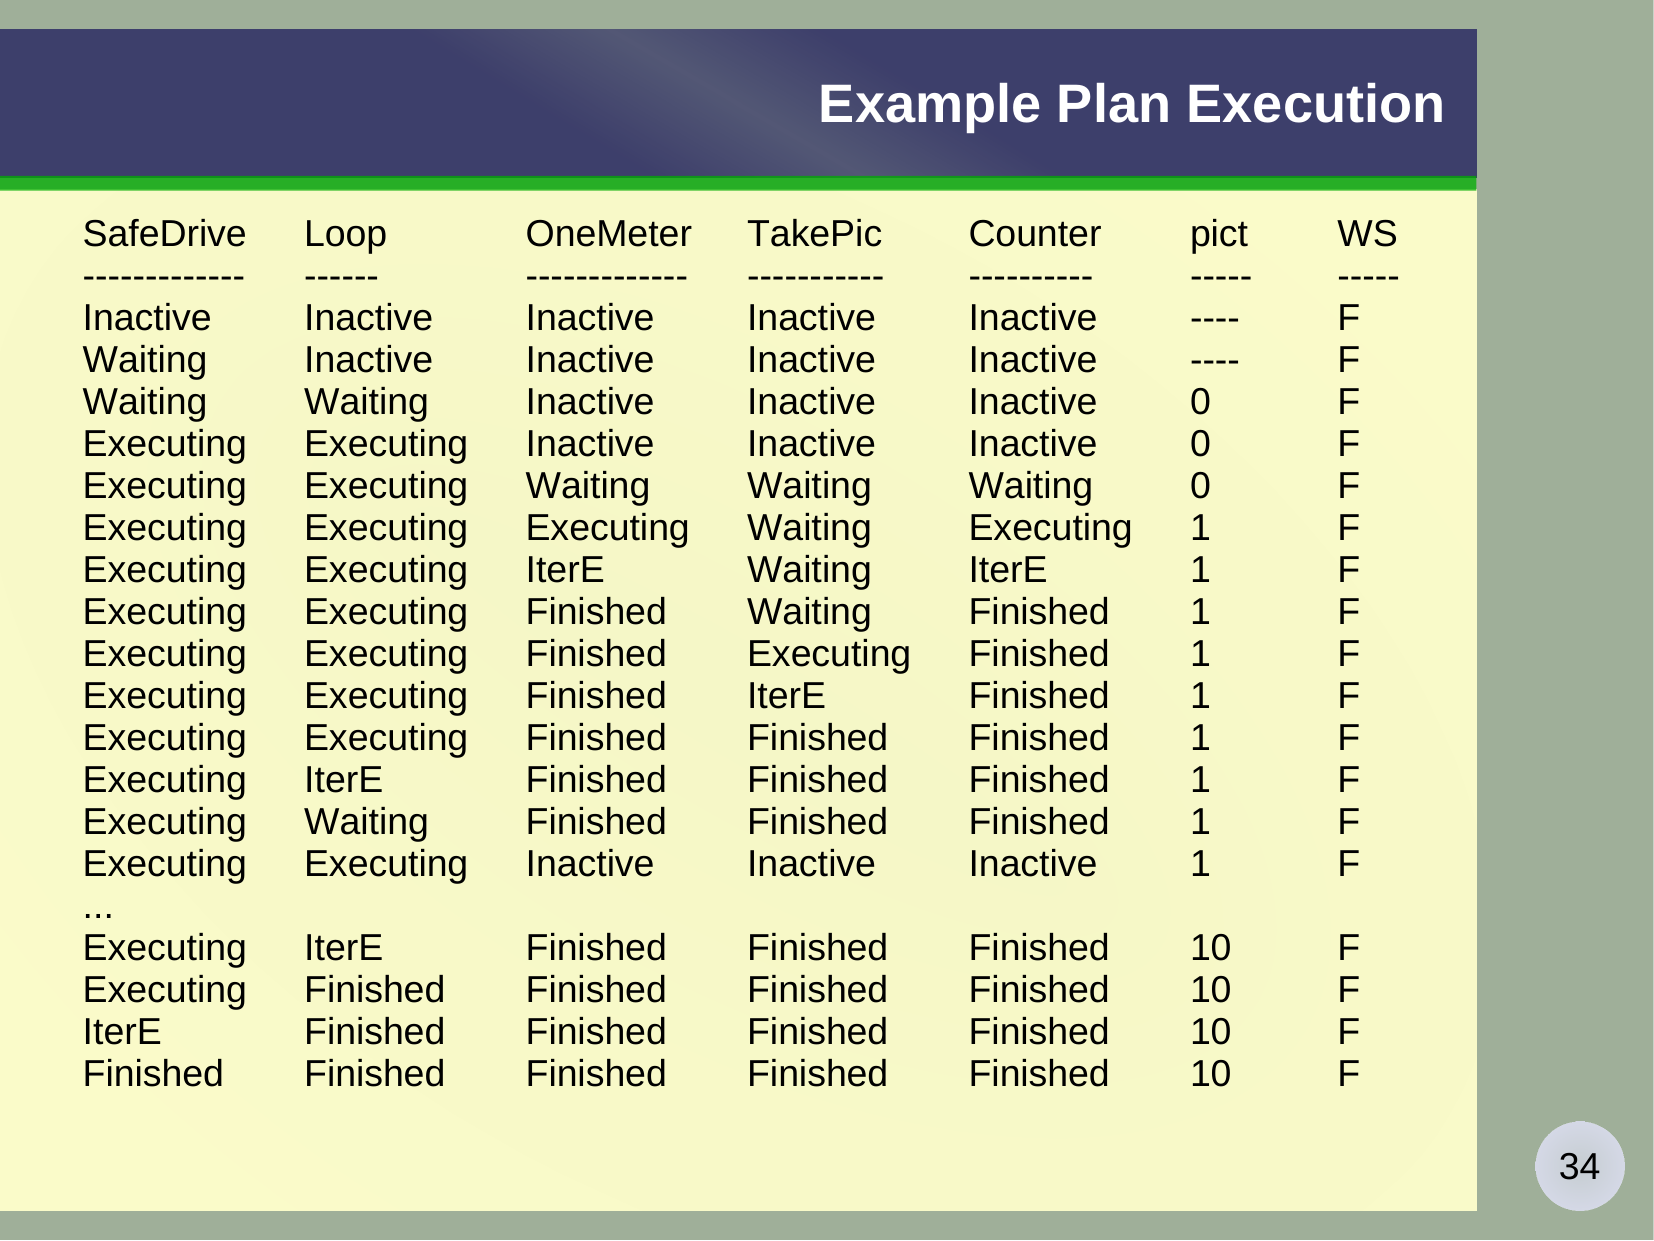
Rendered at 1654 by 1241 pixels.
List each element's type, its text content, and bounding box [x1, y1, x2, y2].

text_box SafeDrive Loop OneMeter TakePic Counter pict WS ------------- ------ ------------- ----------- ---------- ----- ----- Inactive Inactive Inactive Inactive Inactive ---- F Waiting Inactive Inactive Inactive Inactive ---- F Waiting Waiting Inactive Inactive Inactive 0 F Executing Executing Inactive Inactive Inactive 0 F Executing Executing Waiting Waiting Waiting 0 F Executing Executing Executing Waiting Executing 1 F Executing Executing IterE Waiting IterE 1 F Executing Executing Finished Waiting Finished 1 F Executing Executing Finished Executing Finished 1 F Executing Executing Finished IterE Finished 1 F Executing Executing Finished Finished Finished 1 F Executing IterE Finished Finished Finished 1 F Executing Waiting Finished Finished Finished 1 F Executing Executing Inactive Inactive Inactive 1 F ... Executing IterE Finished Finished Finished 10 F Executing Finished Finished Finished Finished 10 F IterE Finished Finished Finished Finished 10 F Finished Finished Finished Finished Finished 10 F [82, 212, 1424, 1223]
title Example Plan Execution [29, 59, 1447, 148]
